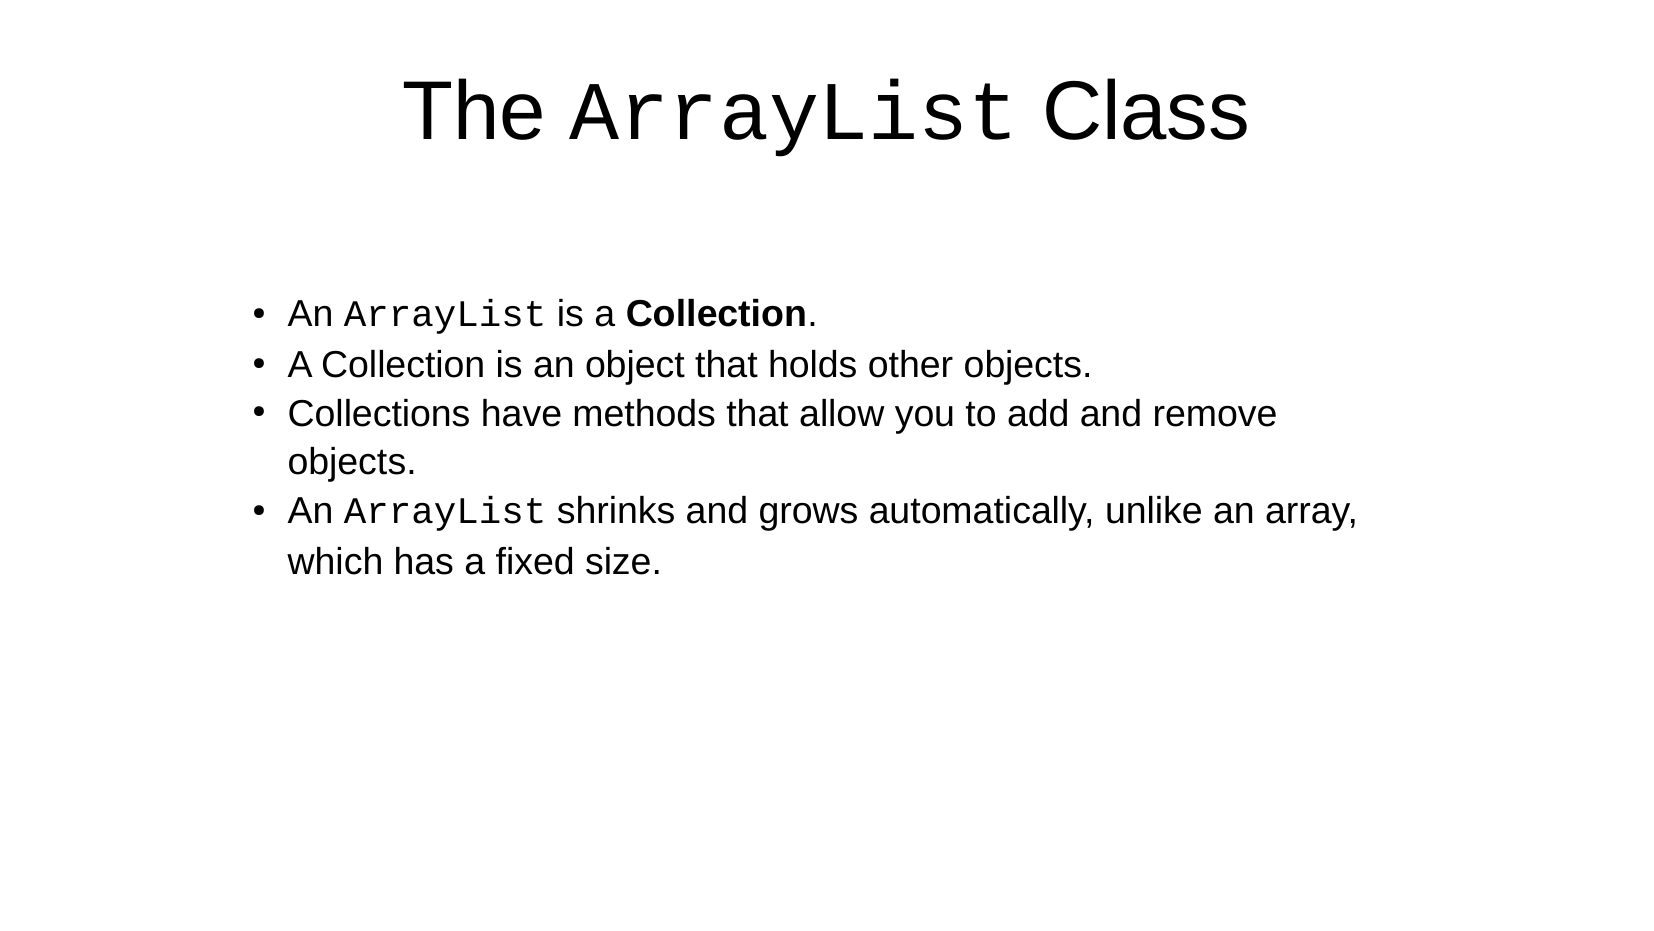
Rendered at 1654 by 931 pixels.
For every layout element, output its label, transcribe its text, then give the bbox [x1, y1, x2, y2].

title The ArrayList Class [82, 37, 1571, 193]
text_box An ArrayList is a Collection. A Collection is an object that holds other objects. Collections have methods that allow you to add and remove objects. An ArrayList shrinks and grows automatically, unlike an array, which has a fixed size. [237, 278, 1387, 591]
